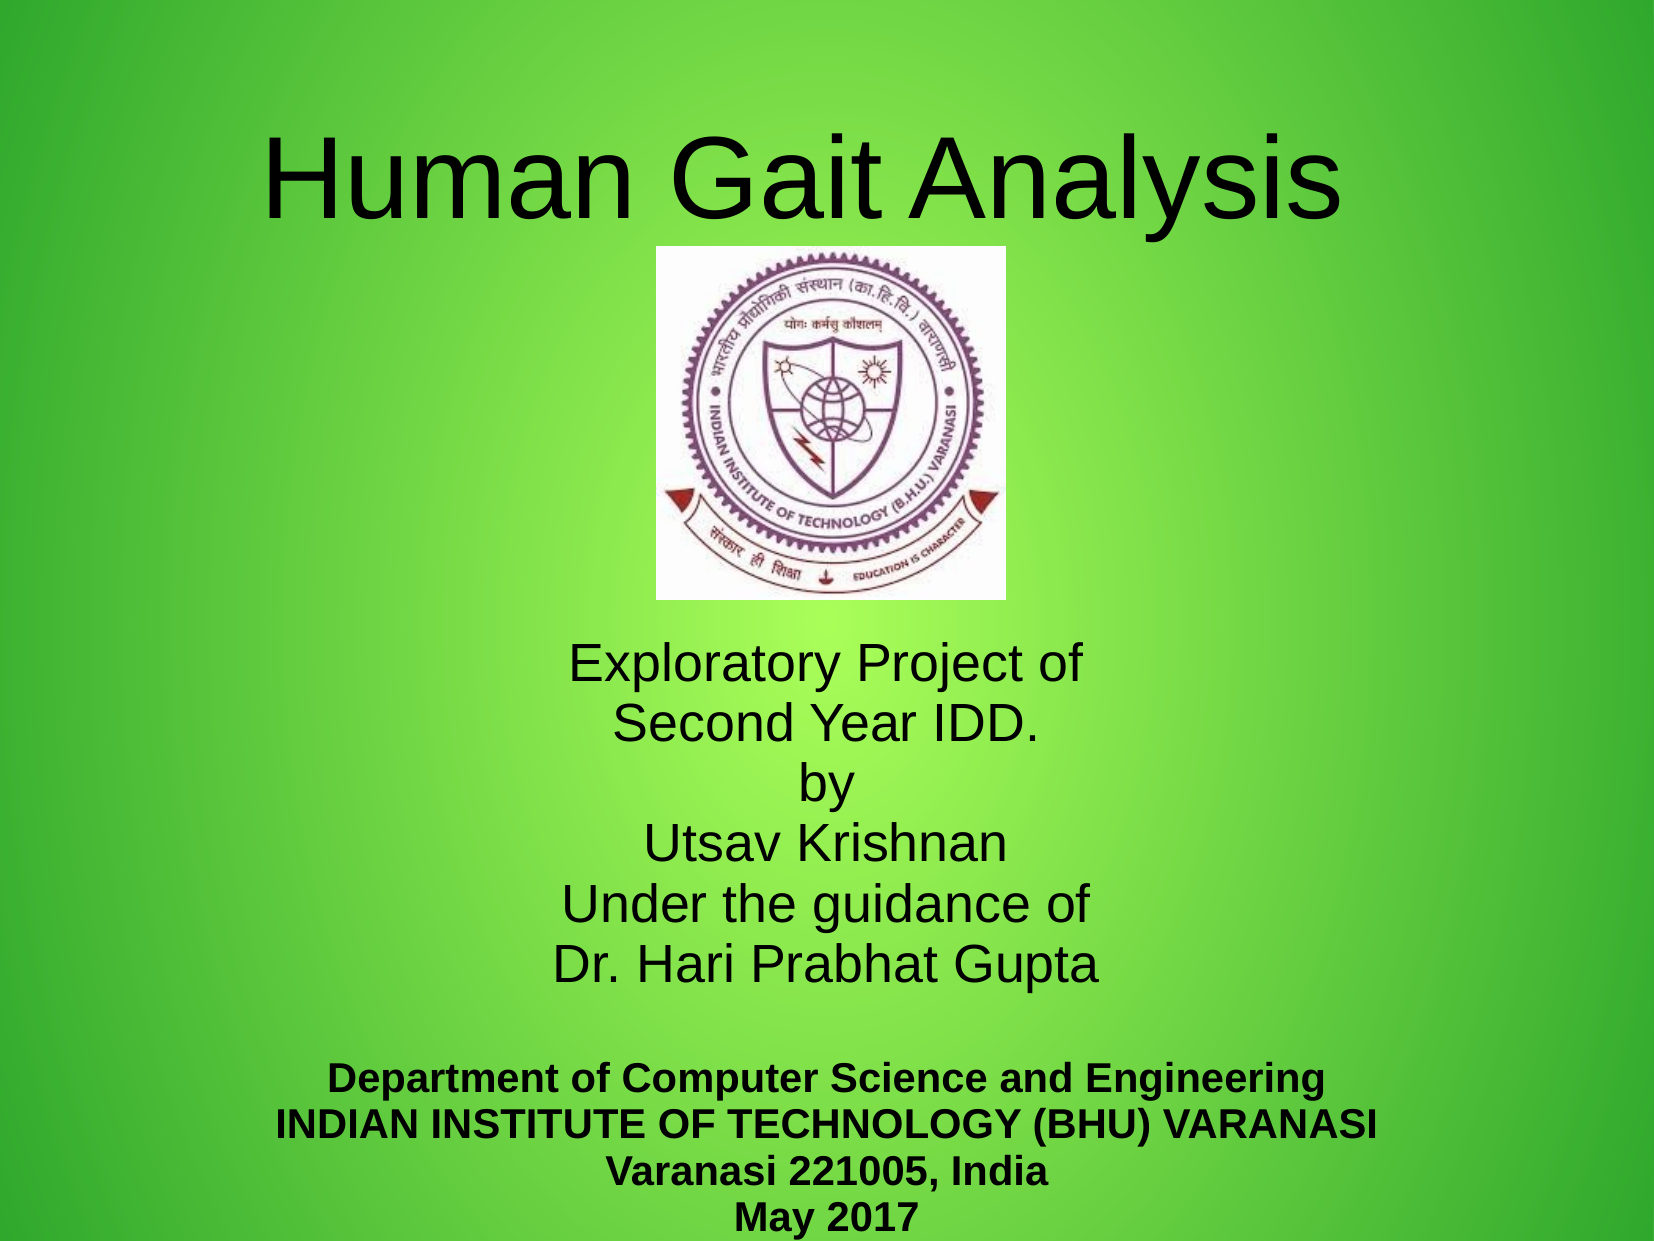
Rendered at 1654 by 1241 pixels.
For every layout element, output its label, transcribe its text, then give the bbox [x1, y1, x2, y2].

picture [656, 246, 1006, 601]
subtitle Exploratory Project of Second Year IDD. by Utsav Krishnan Under the guidance of Dr. Hari Prabhat Gupta Department of Computer Science and Engineering INDIAN INSTITUTE OF TECHNOLOGY (BHU) VARANASI Varanasi 221005, India May 2017 [82, 235, 1571, 1241]
title Human Gait Analysis [75, 41, 1531, 316]
